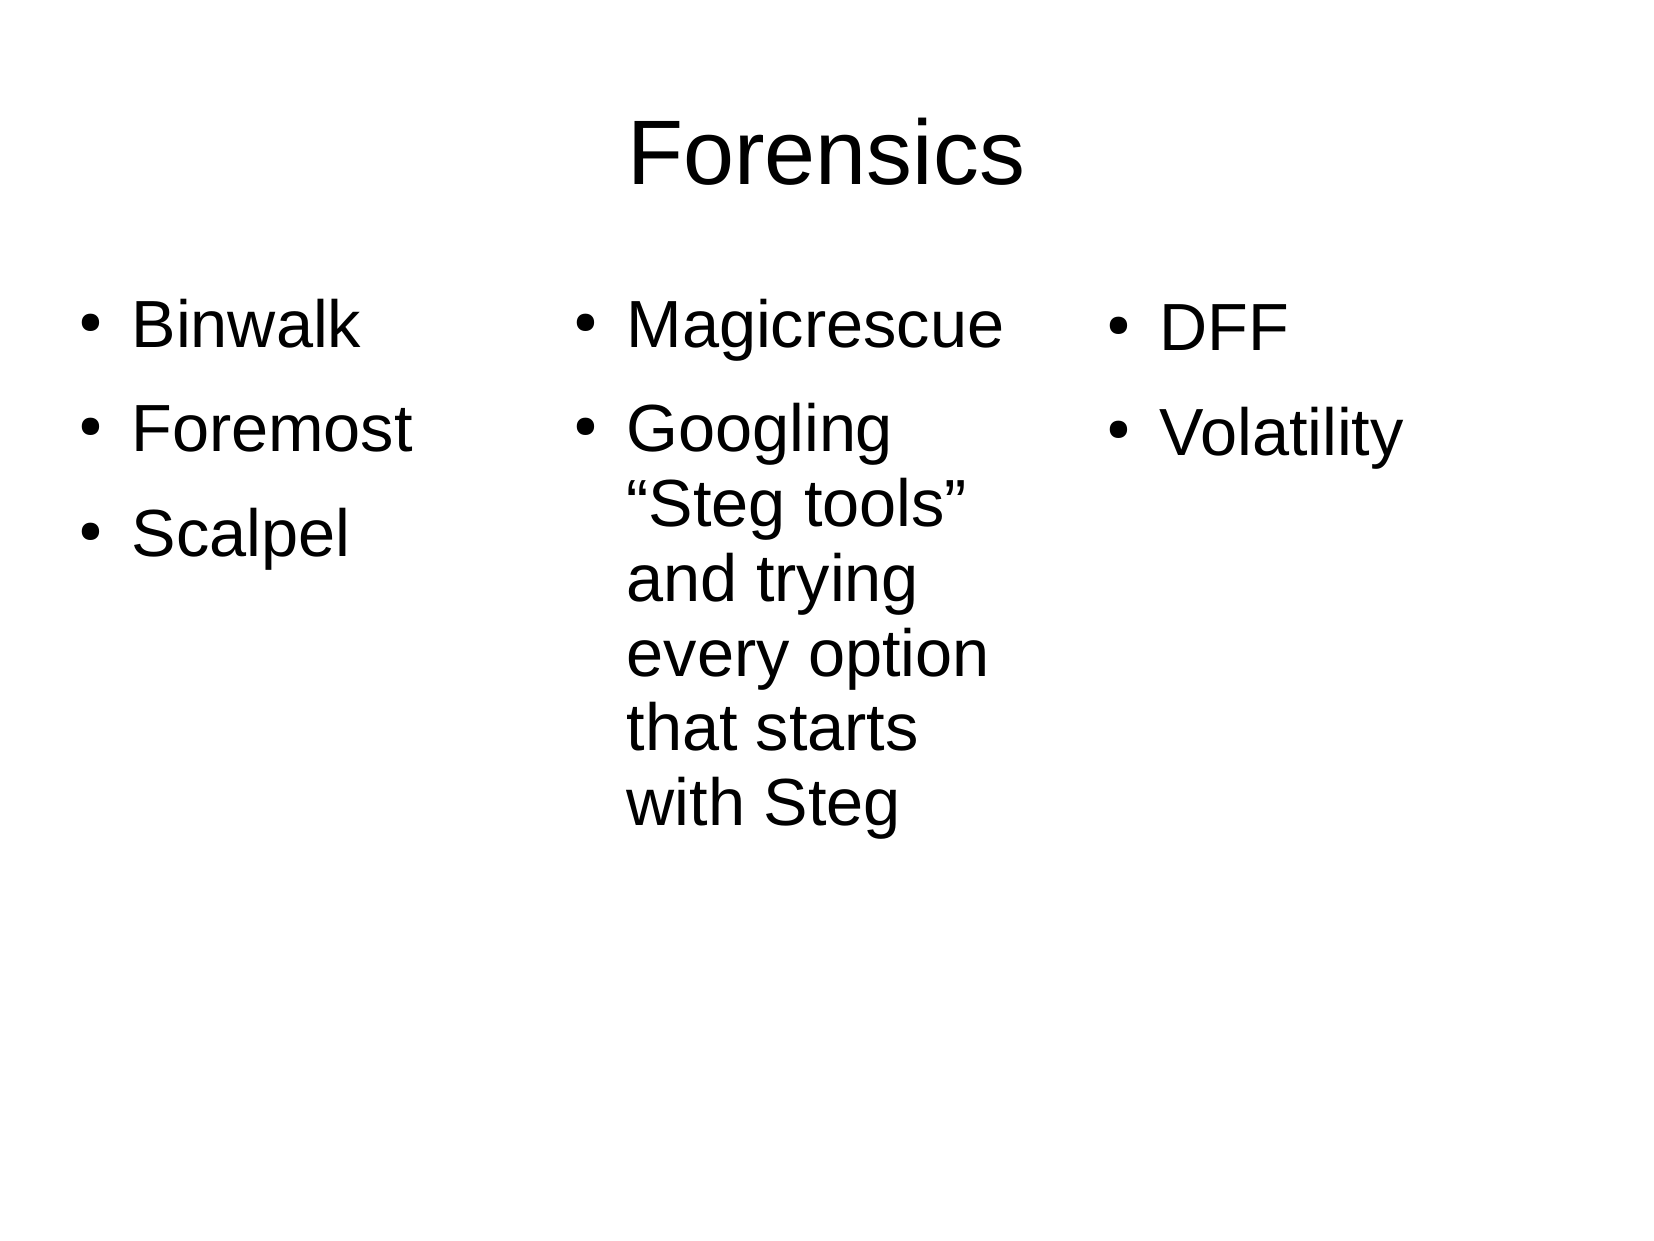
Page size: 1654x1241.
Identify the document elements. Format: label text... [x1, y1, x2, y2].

list Binwalk Foremost Scalpel [60, 286, 541, 1156]
title Forensics [82, 49, 1571, 257]
list Magicrescue Googling “Steg tools” and trying every option that starts with Steg [555, 286, 1036, 1021]
list DFF Volatility [1088, 290, 1569, 961]
